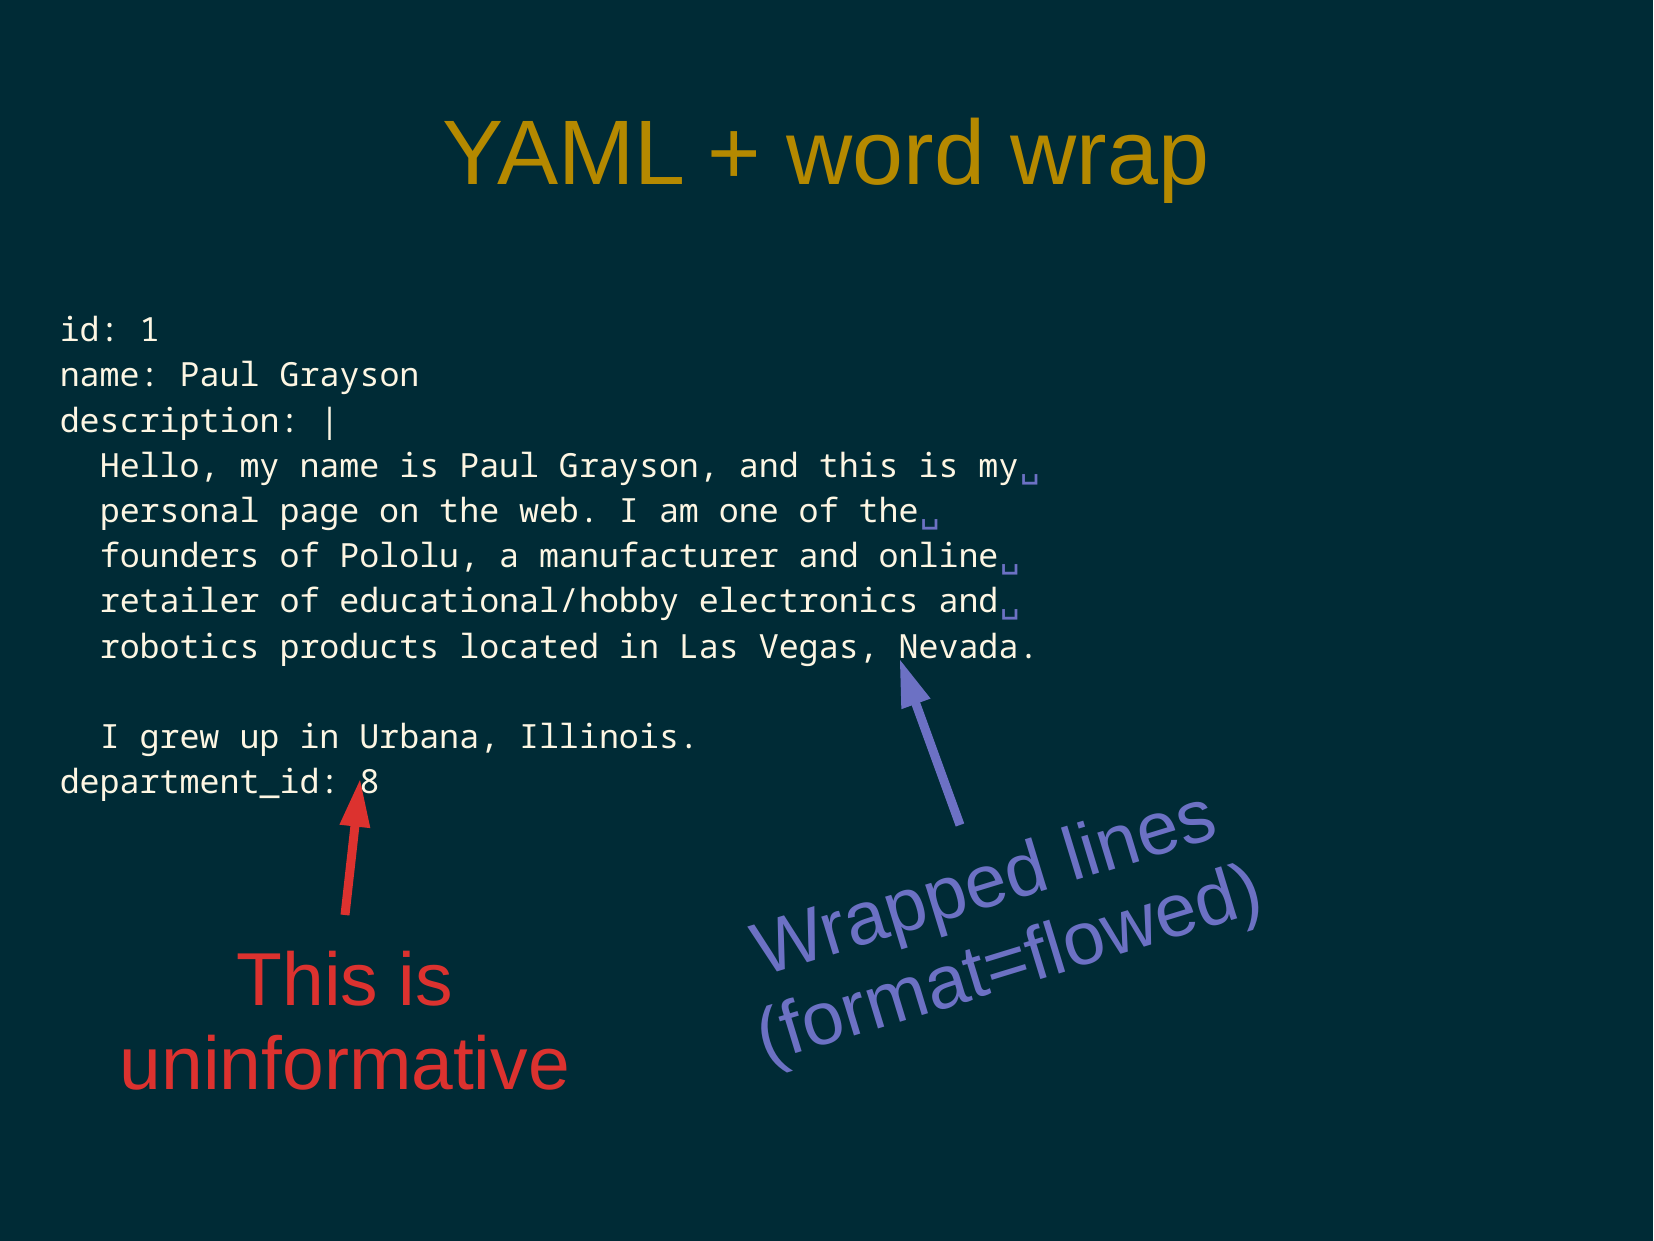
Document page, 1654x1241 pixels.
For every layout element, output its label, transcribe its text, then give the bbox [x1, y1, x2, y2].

text_box Wrapped lines (format=flowed) [705, 660, 1592, 1090]
text_box This is uninformative [105, 930, 586, 1197]
text_box id: 1 name: Paul Grayson description: | Hello, my name is Paul Grayson, and this is my␣ personal page on the web. I am one of the␣ founders of Pololu, a manufacturer and online␣ retailer of educational/hobby electronics and␣ robotics products located in Las Vegas, Nevada. I grew up in Urbana, Illinois. department_id: 8 [45, 298, 1606, 1019]
title YAML + word wrap [82, 49, 1571, 257]
